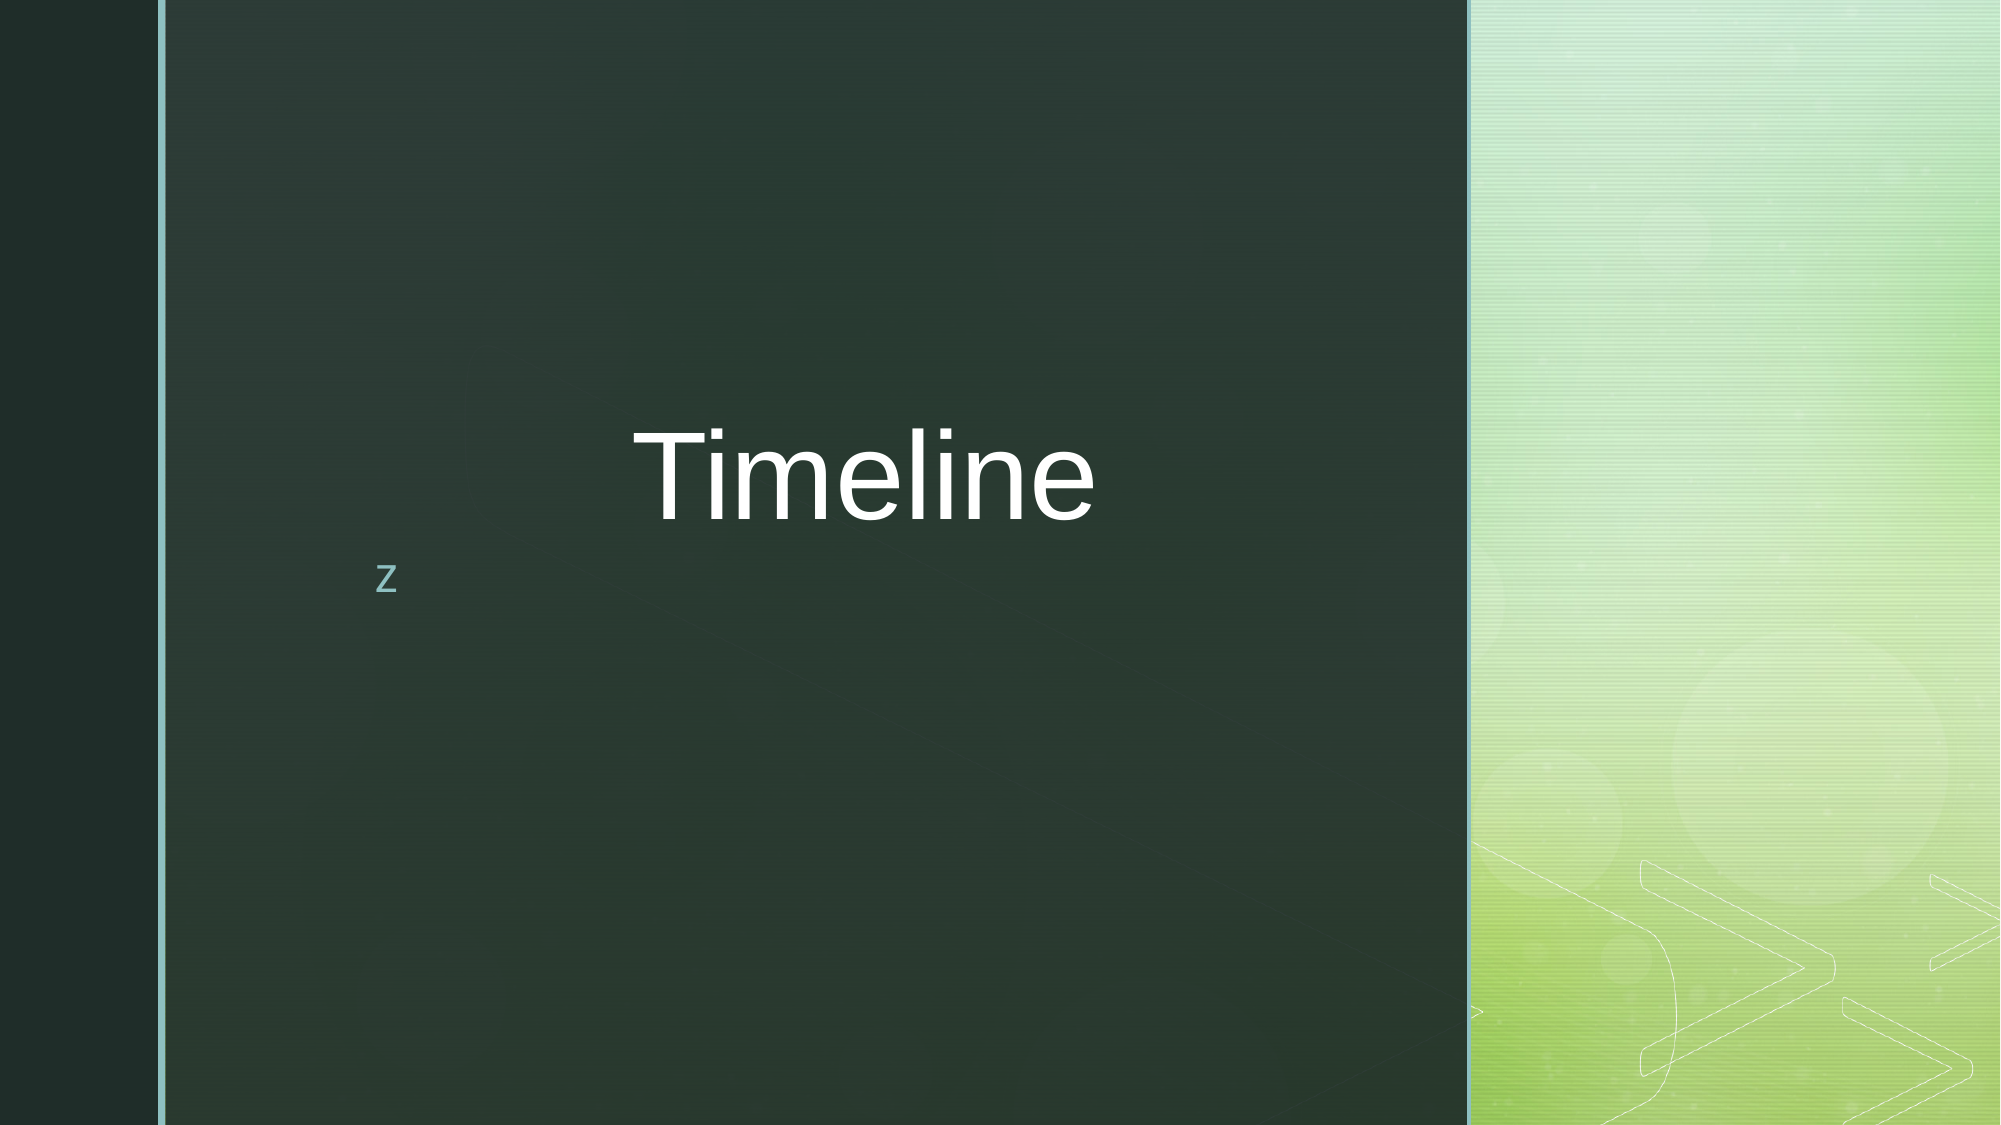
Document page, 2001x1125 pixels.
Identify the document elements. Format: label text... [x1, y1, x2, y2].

title Timeline [412, 404, 1318, 777]
